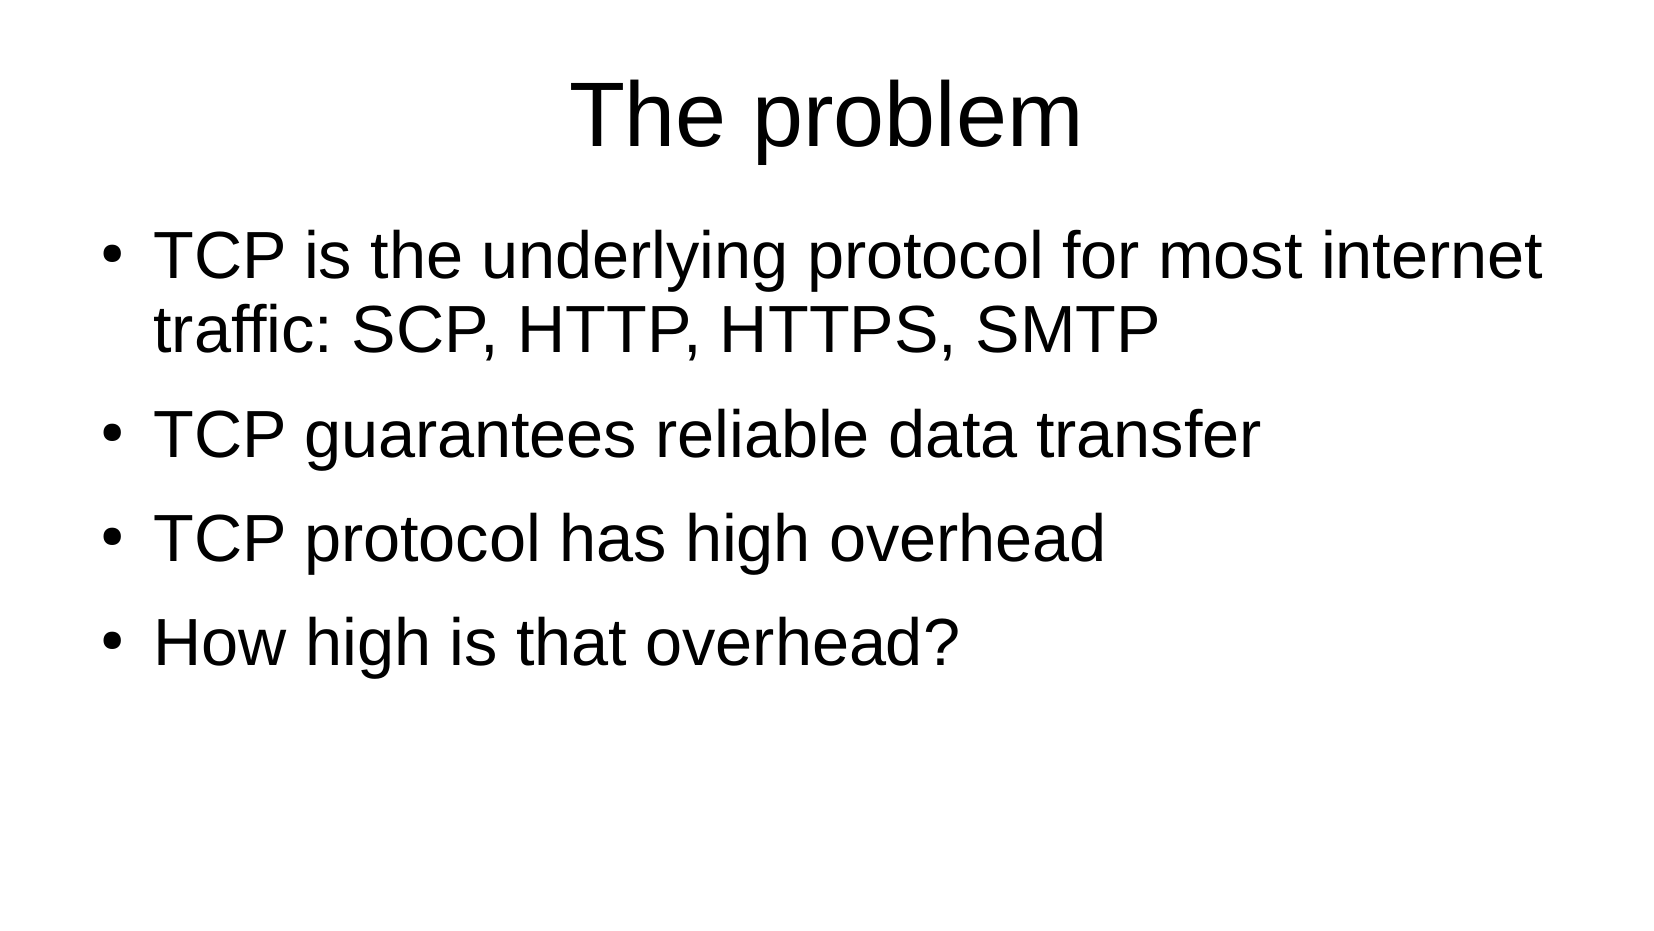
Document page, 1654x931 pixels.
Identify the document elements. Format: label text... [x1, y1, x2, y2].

list TCP is the underlying protocol for most internet traffic: SCP, HTTP, HTTPS, SMTP TCP guarantees reliable data transfer TCP protocol has high overhead How high is that overhead? [82, 217, 1571, 758]
title The problem [82, 37, 1571, 193]
